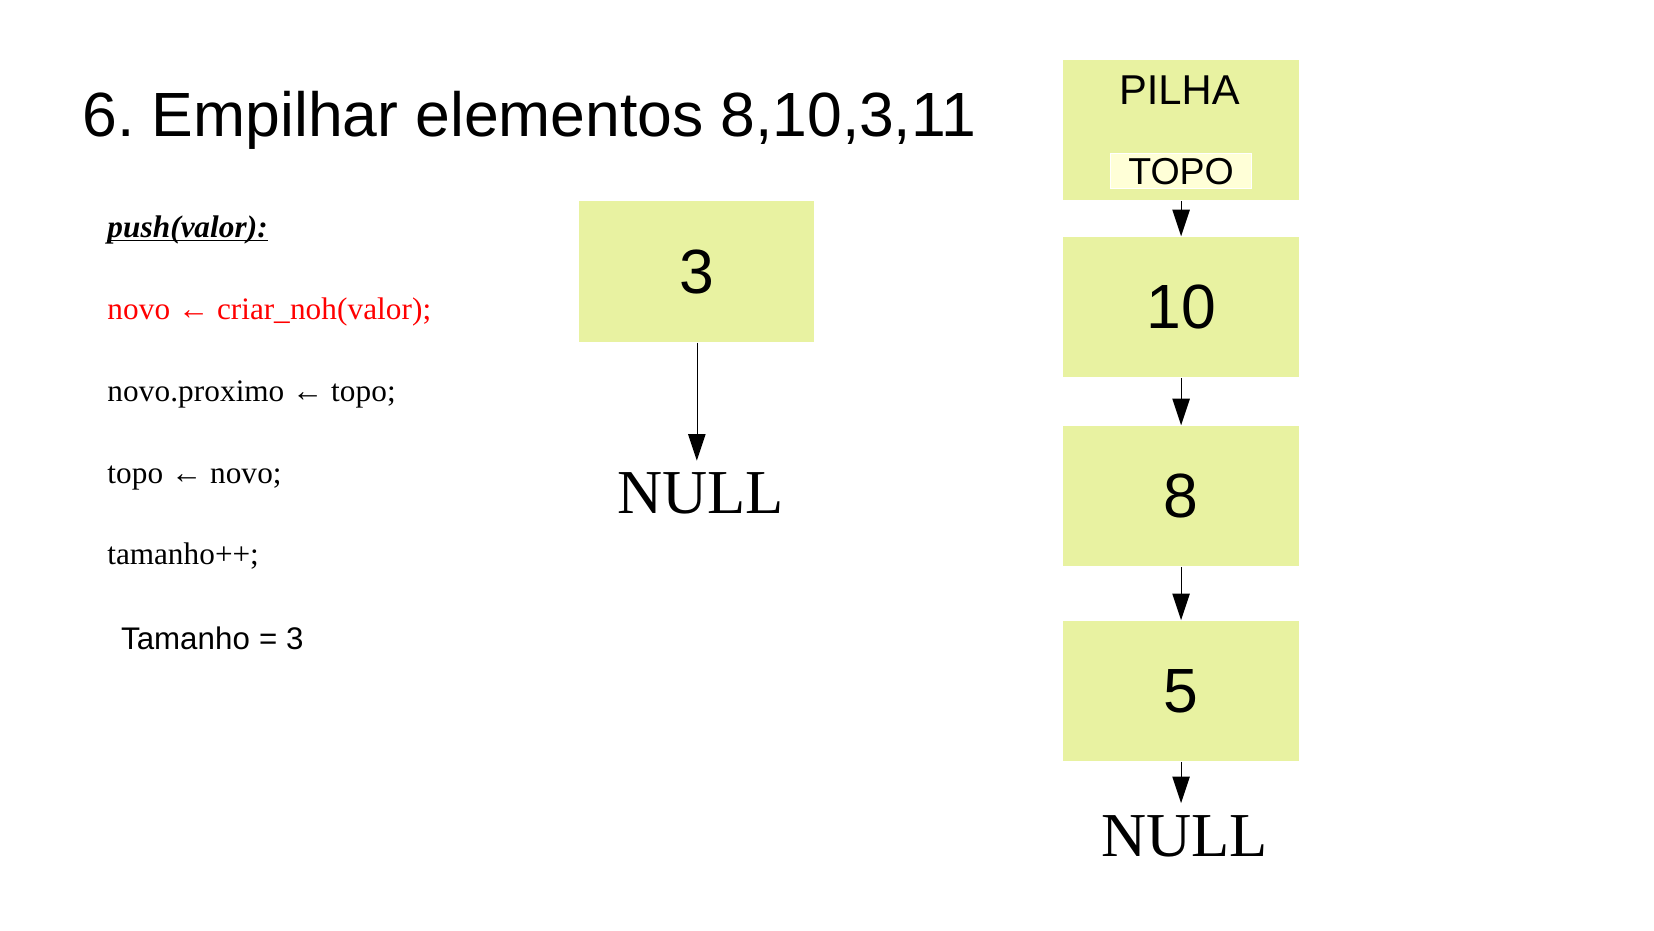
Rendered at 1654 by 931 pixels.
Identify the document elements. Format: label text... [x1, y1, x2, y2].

text_box NULL [602, 450, 804, 532]
text_box 8 [1062, 425, 1300, 567]
text_box 3 [578, 200, 815, 343]
text_box 10 [1062, 236, 1300, 378]
text_box [1062, 59, 1300, 201]
text_box push(valor): novo ← criar_noh(valor); novo.proximo ← topo; topo ← novo; tamanho++; [92, 199, 544, 579]
text_box NULL [1086, 793, 1288, 875]
text_box TOPO [1110, 153, 1252, 189]
text_box PILHA [1104, 59, 1258, 121]
title 6. Empilhar elementos 8,10,3,11 [82, 37, 1571, 193]
text_box Tamanho = 3 [106, 614, 321, 664]
text_box 5 [1062, 620, 1300, 762]
